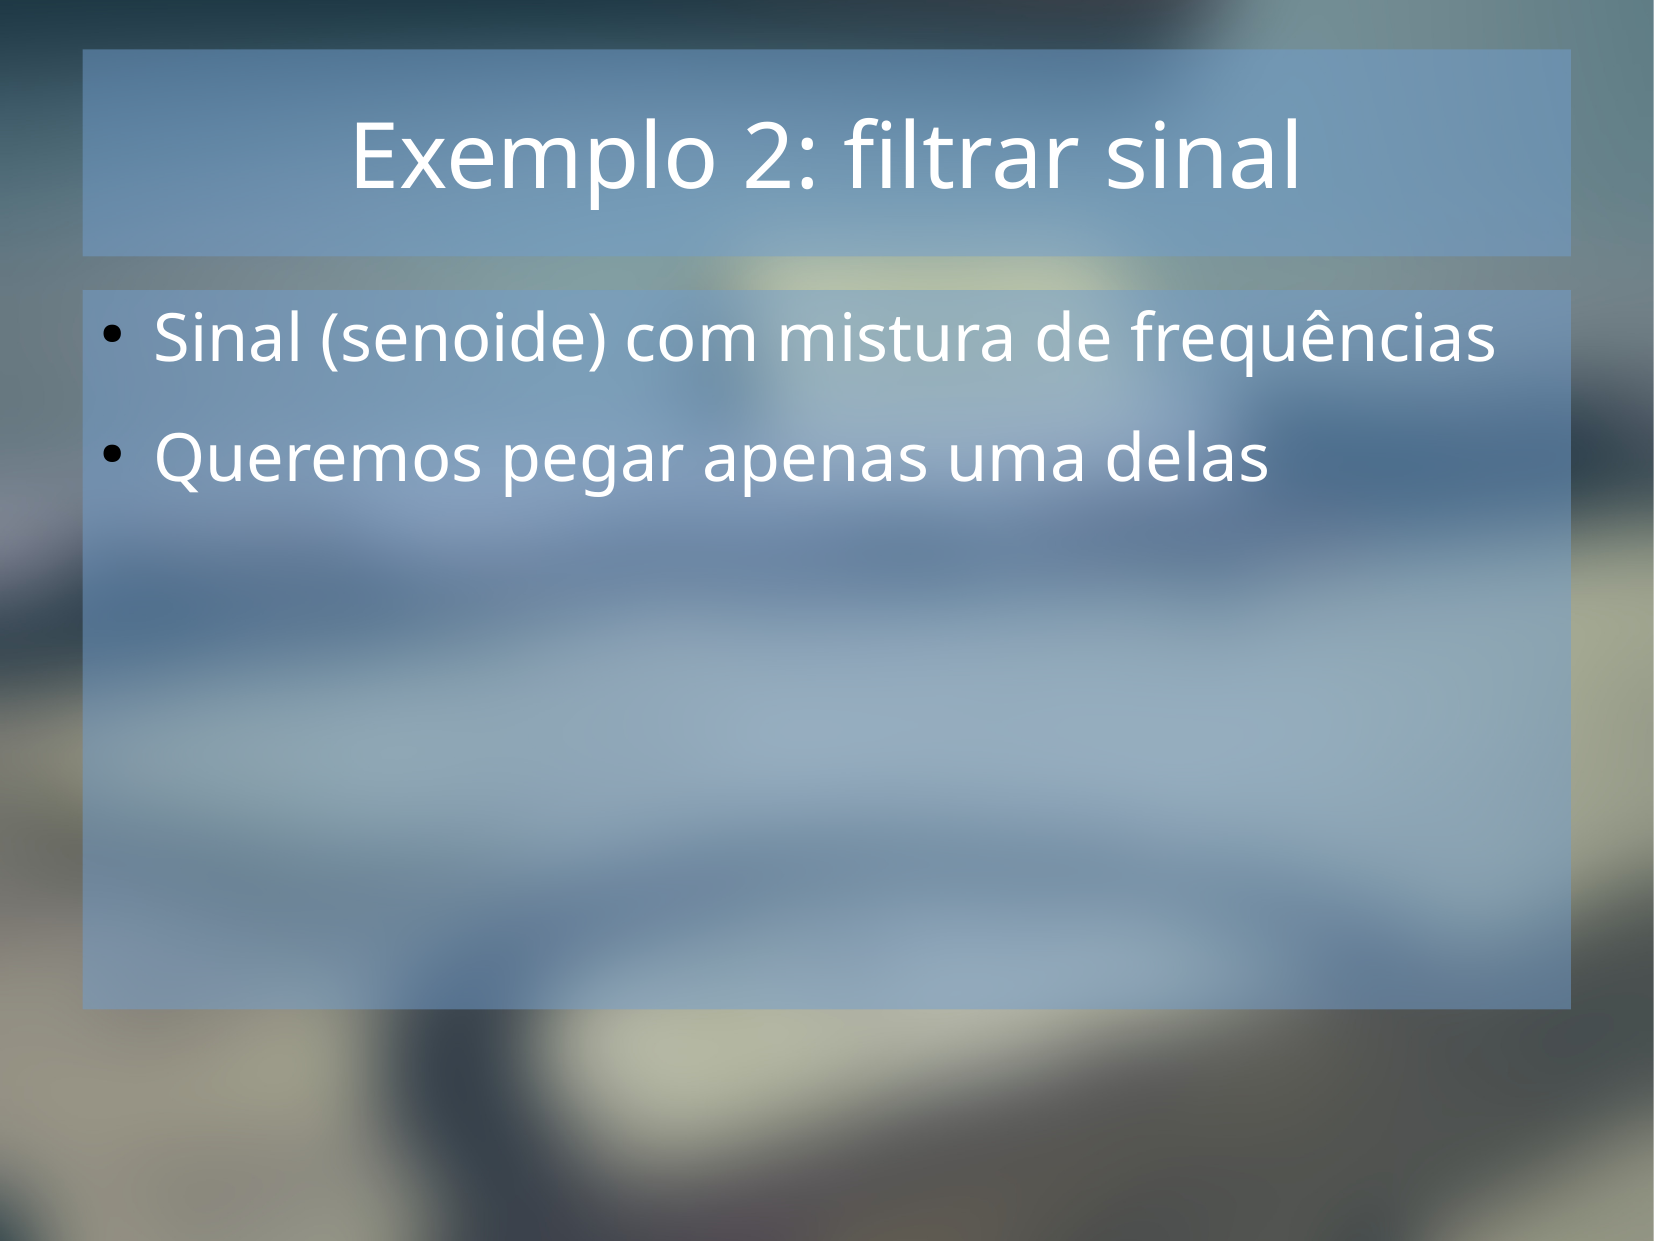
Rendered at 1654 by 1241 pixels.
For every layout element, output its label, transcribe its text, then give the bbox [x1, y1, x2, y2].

list Sinal (senoide) com mistura de frequências Queremos pegar apenas uma delas [82, 290, 1571, 1010]
picture [0, 0, 1654, 1241]
title Exemplo 2: filtrar sinal [82, 49, 1571, 257]
